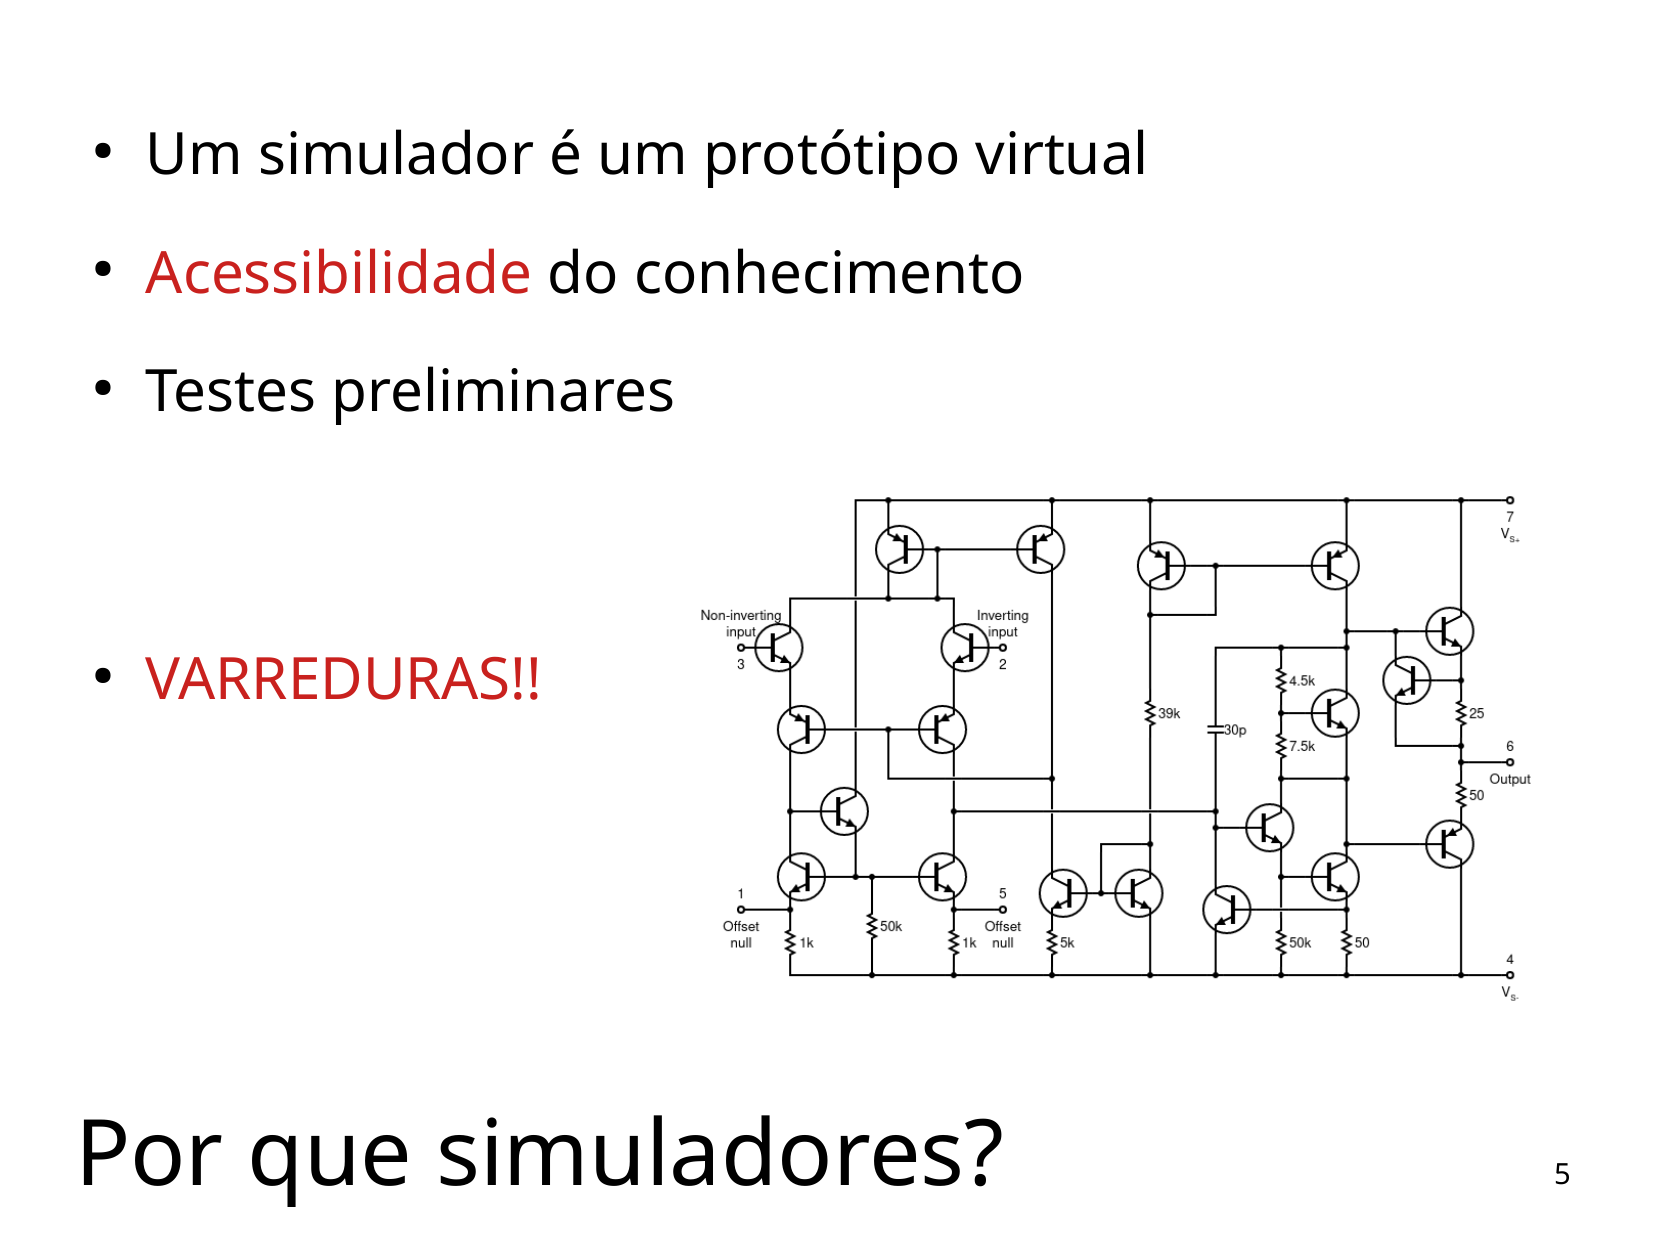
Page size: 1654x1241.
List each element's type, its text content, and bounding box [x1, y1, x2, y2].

picture [692, 487, 1543, 1013]
list Um simulador é um protótipo virtual Acessibilidade do conhecimento Testes preliminares [75, 112, 1576, 451]
list Por que simuladores? [4, 1087, 1088, 1241]
list VARREDURAS!! [75, 637, 638, 751]
